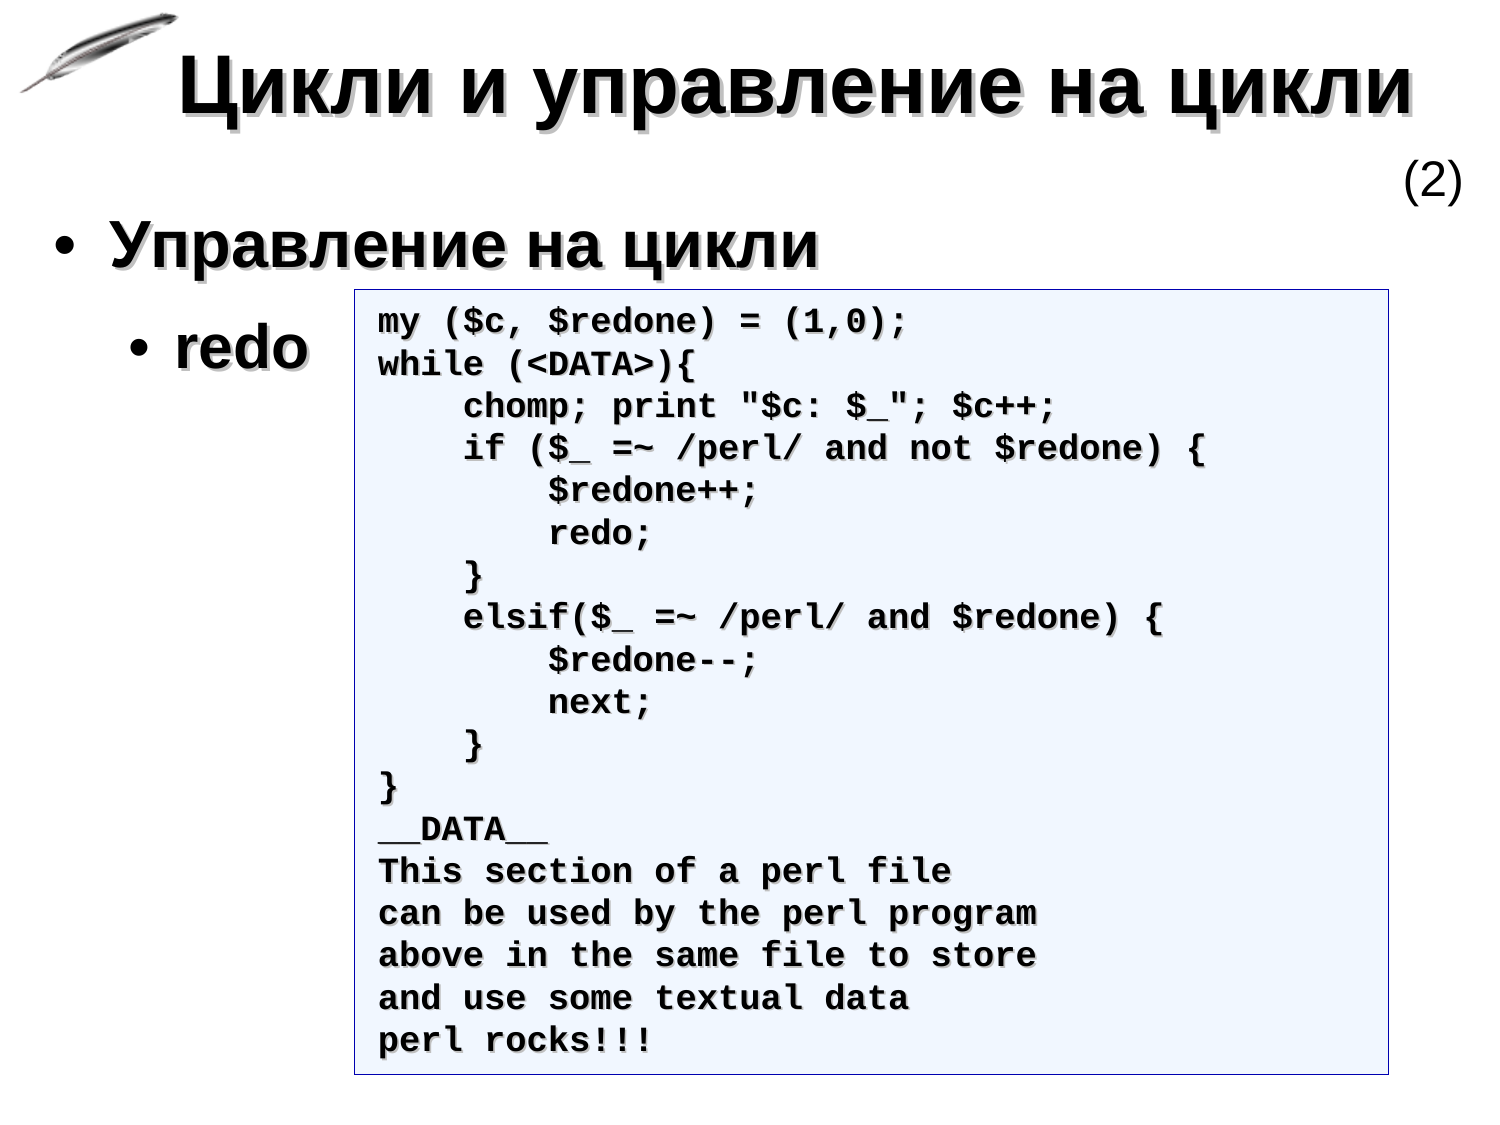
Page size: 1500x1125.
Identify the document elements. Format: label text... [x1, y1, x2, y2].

text_box (2) [1387, 141, 1479, 213]
title Цикли и управление на цикли [177, 0, 1459, 179]
text_box my ($c, $redone) = (1,0); while (<DATA>){ chomp; print "$c: $_"; $c++; if ($_ =~ /perl/ and not $redone) { $redone++; redo; } elsif($_ =~ /perl/ and $redone) { $redone--; next; } } __DATA__ This section of a perl file can be used by the perl program above in the same file to store and use some textual data perl rocks!!! [354, 289, 1389, 1075]
picture [16, 11, 177, 95]
list Управление на цикли redo [53, 207, 1447, 1084]
